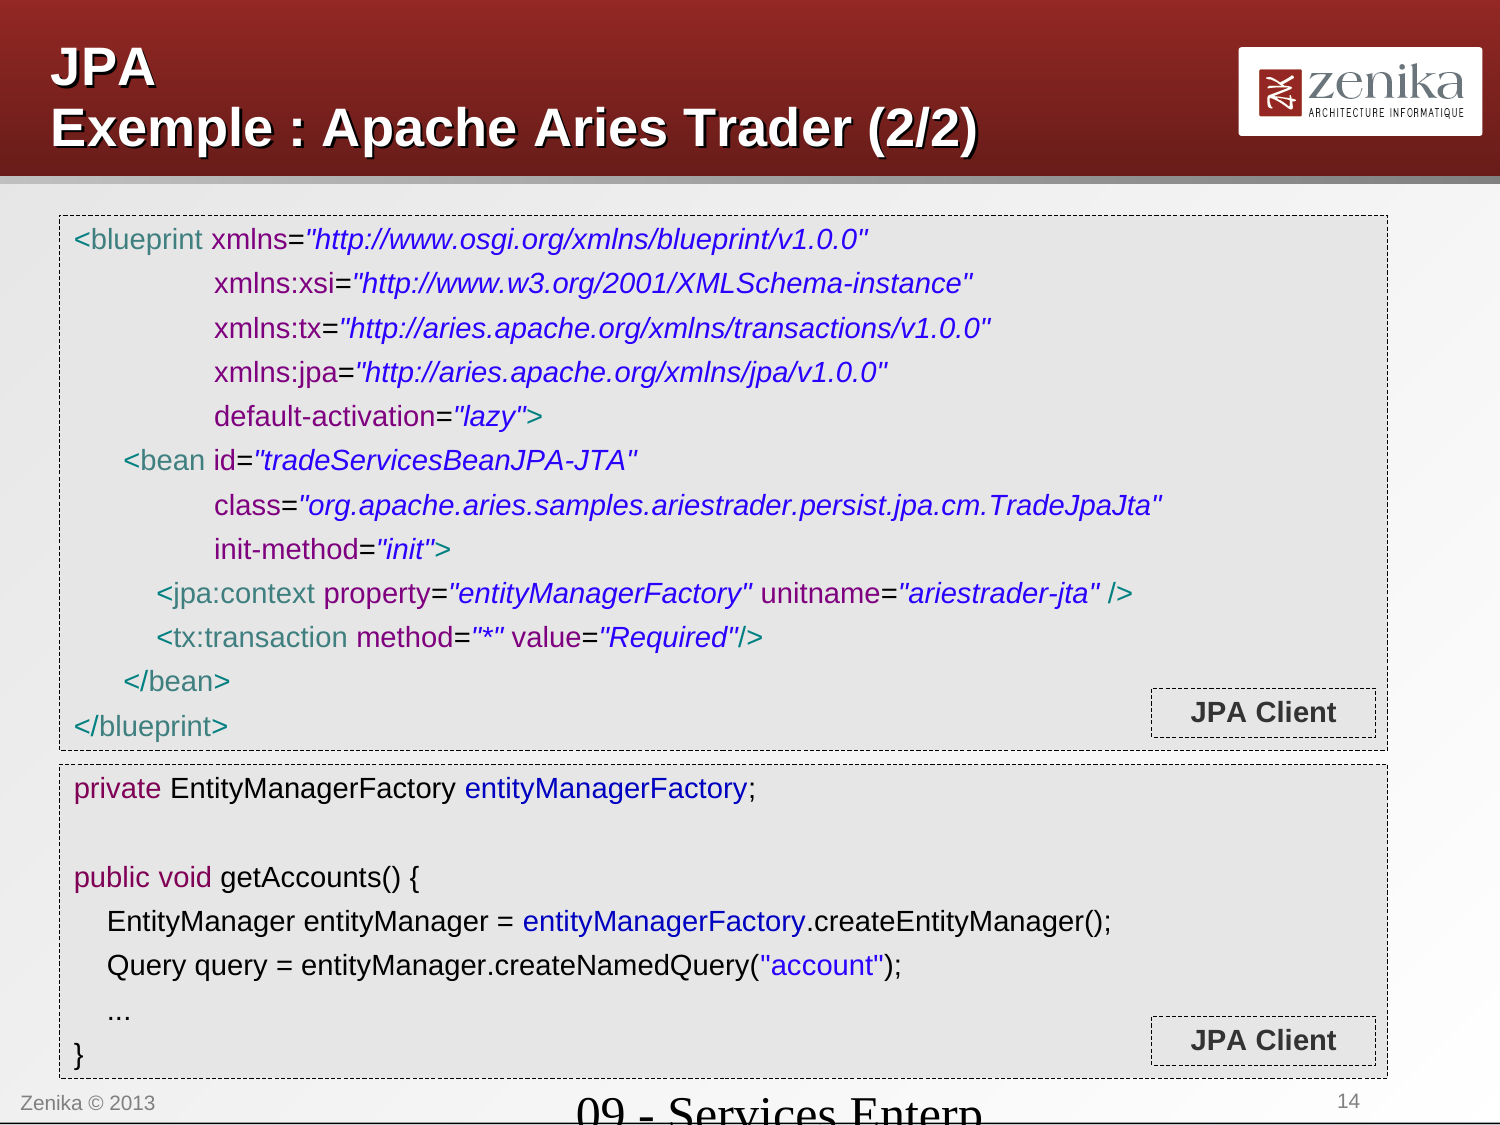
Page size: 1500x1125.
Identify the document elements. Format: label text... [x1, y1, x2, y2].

list private EntityManagerFactory entityManagerFactory; public void getAccounts() { EntityManager entityManager = entityManagerFactory.createEntityManager(); Query query = entityManager.createNamedQuery("account"); ... } [59, 764, 1388, 1079]
list JPA Client [1151, 688, 1376, 738]
list JPA Client [1151, 1016, 1376, 1066]
title JPA Exemple : Apache Aries Trader (2/2) [50, 15, 1206, 180]
picture [1257, 58, 1464, 125]
list <blueprint xmlns="http://www.osgi.org/xmlns/blueprint/v1.0.0" xmlns:xsi="http://www.w3.org/2001/XMLSchema-instance" xmlns:tx="http://aries.apache.org/xmlns/transactions/v1.0.0" xmlns:jpa="http://aries.apache.org/xmlns/jpa/v1.0.0" default-activation="lazy"> <bean id="tradeServicesBeanJPA-JTA" class="org.apache.aries.samples.ariestrader.persist.jpa.cm.TradeJpaJta" init-method="init"> <jpa:context property="entityManagerFactory" unitname="ariestrader-jta" /> <tx:transaction method="*" value="Required"/> </bean> </blueprint> [59, 215, 1388, 751]
